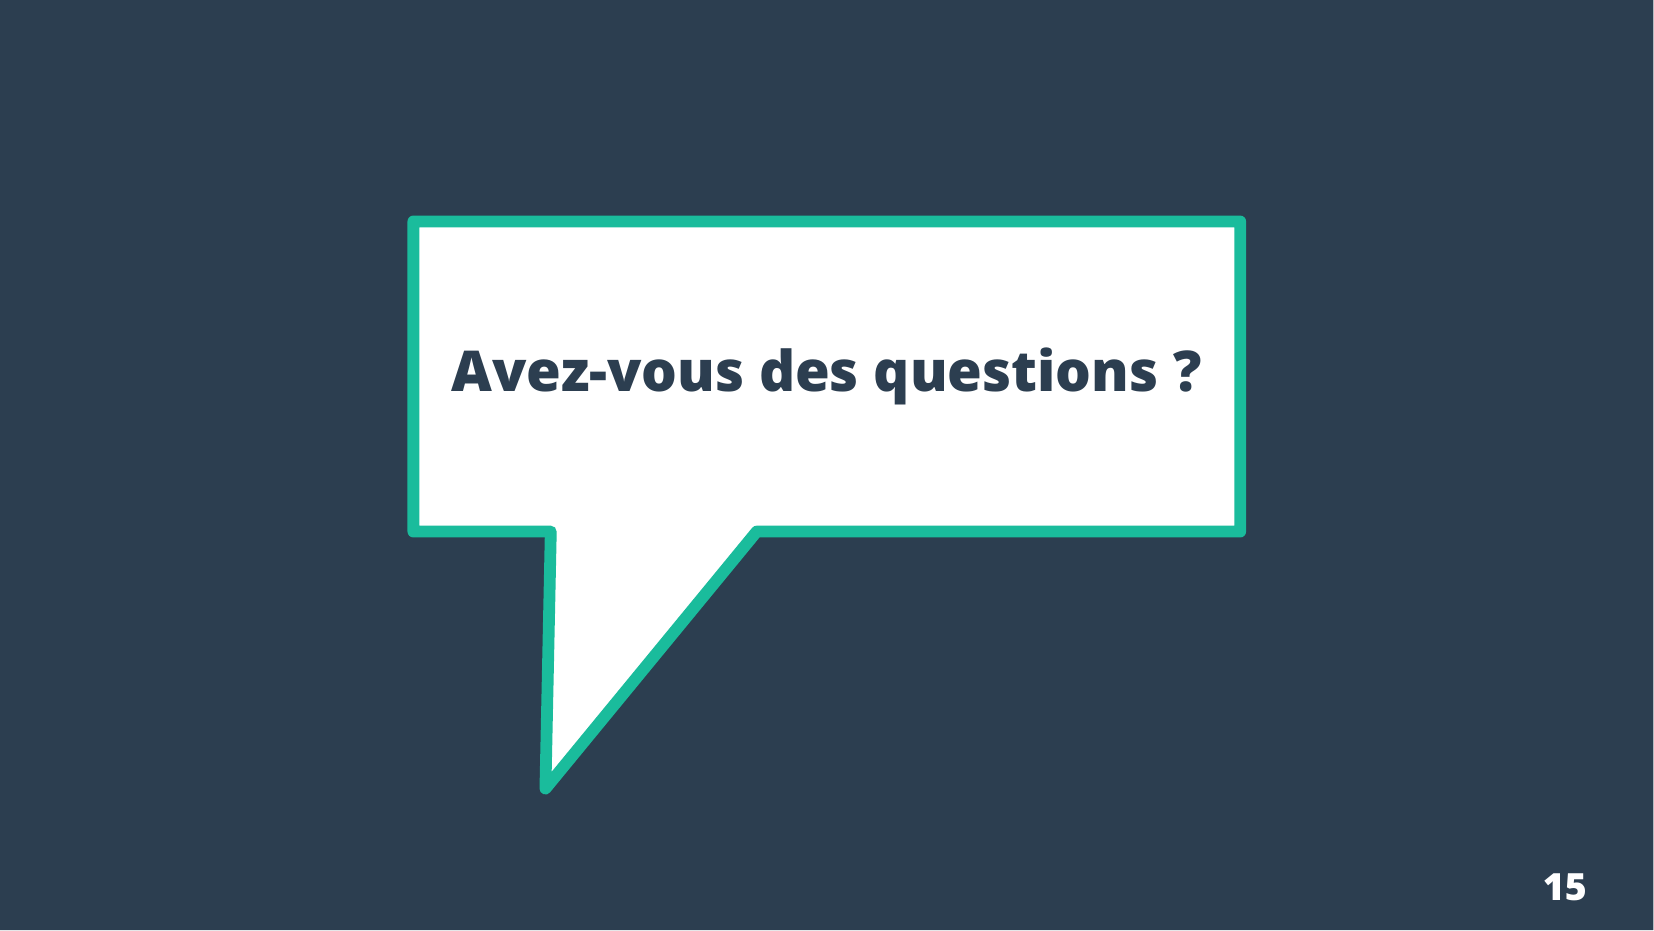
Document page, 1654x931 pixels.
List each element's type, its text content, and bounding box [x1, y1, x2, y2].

title Avez-vous des questions ? [442, 236, 1211, 502]
